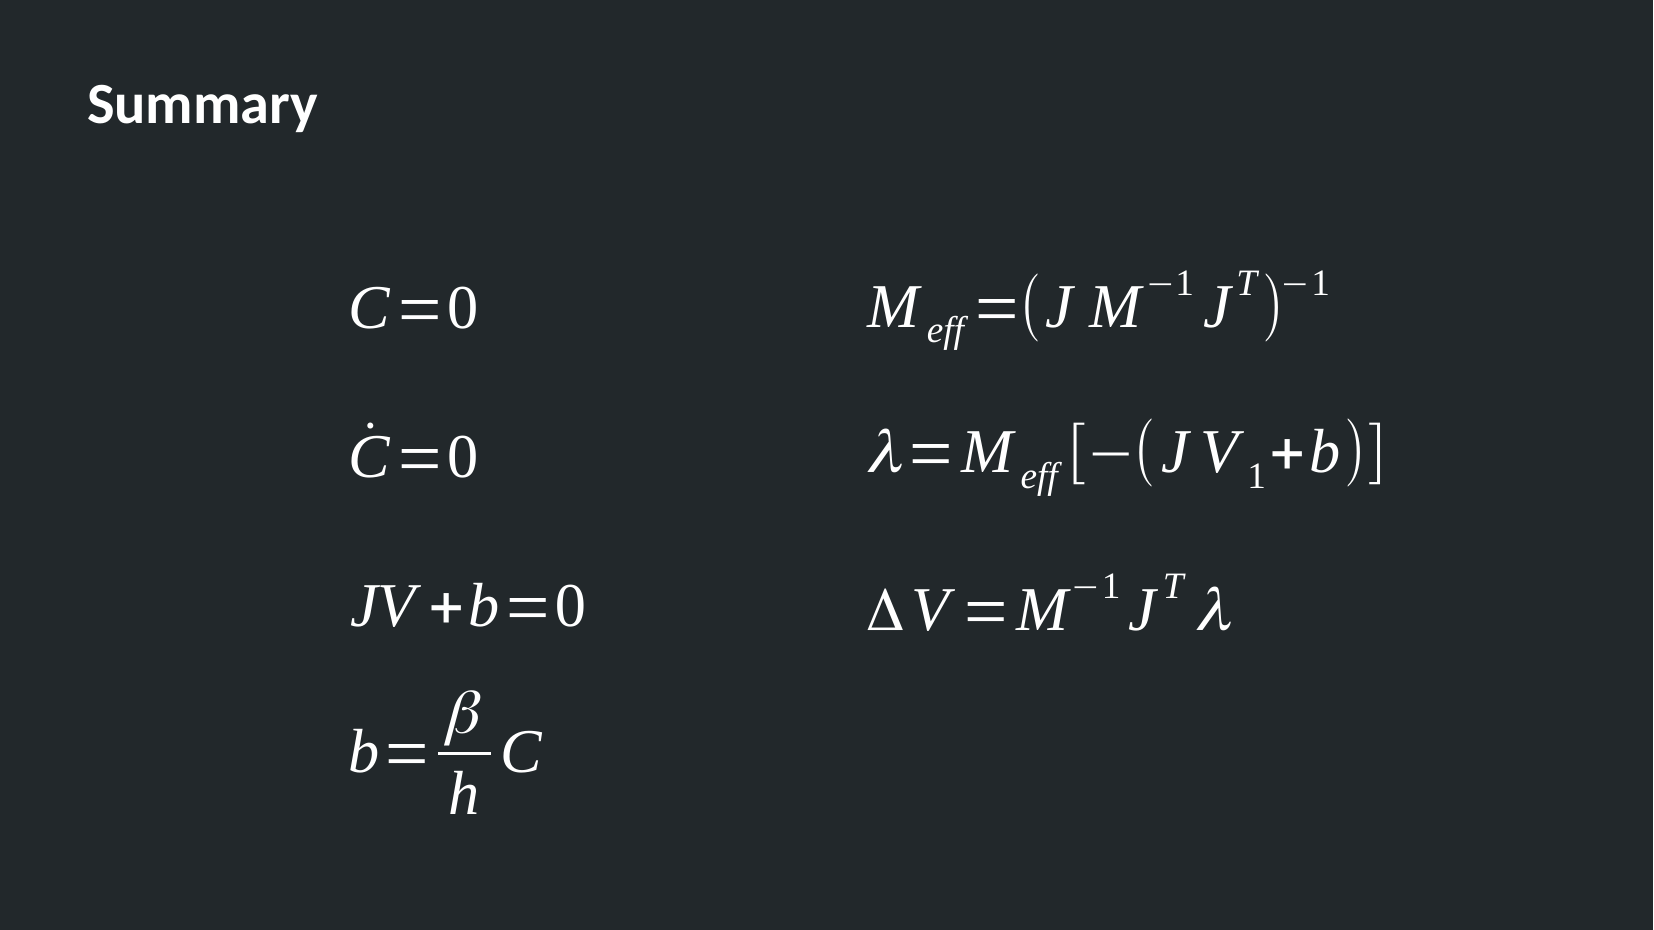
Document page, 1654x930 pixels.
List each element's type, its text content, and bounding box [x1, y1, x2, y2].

chart [342, 687, 551, 828]
chart [858, 416, 1392, 496]
chart [858, 263, 1336, 351]
chart [342, 272, 485, 342]
chart [342, 421, 485, 491]
chart [342, 570, 593, 640]
chart [858, 566, 1241, 644]
text_box Summary [72, 72, 811, 210]
